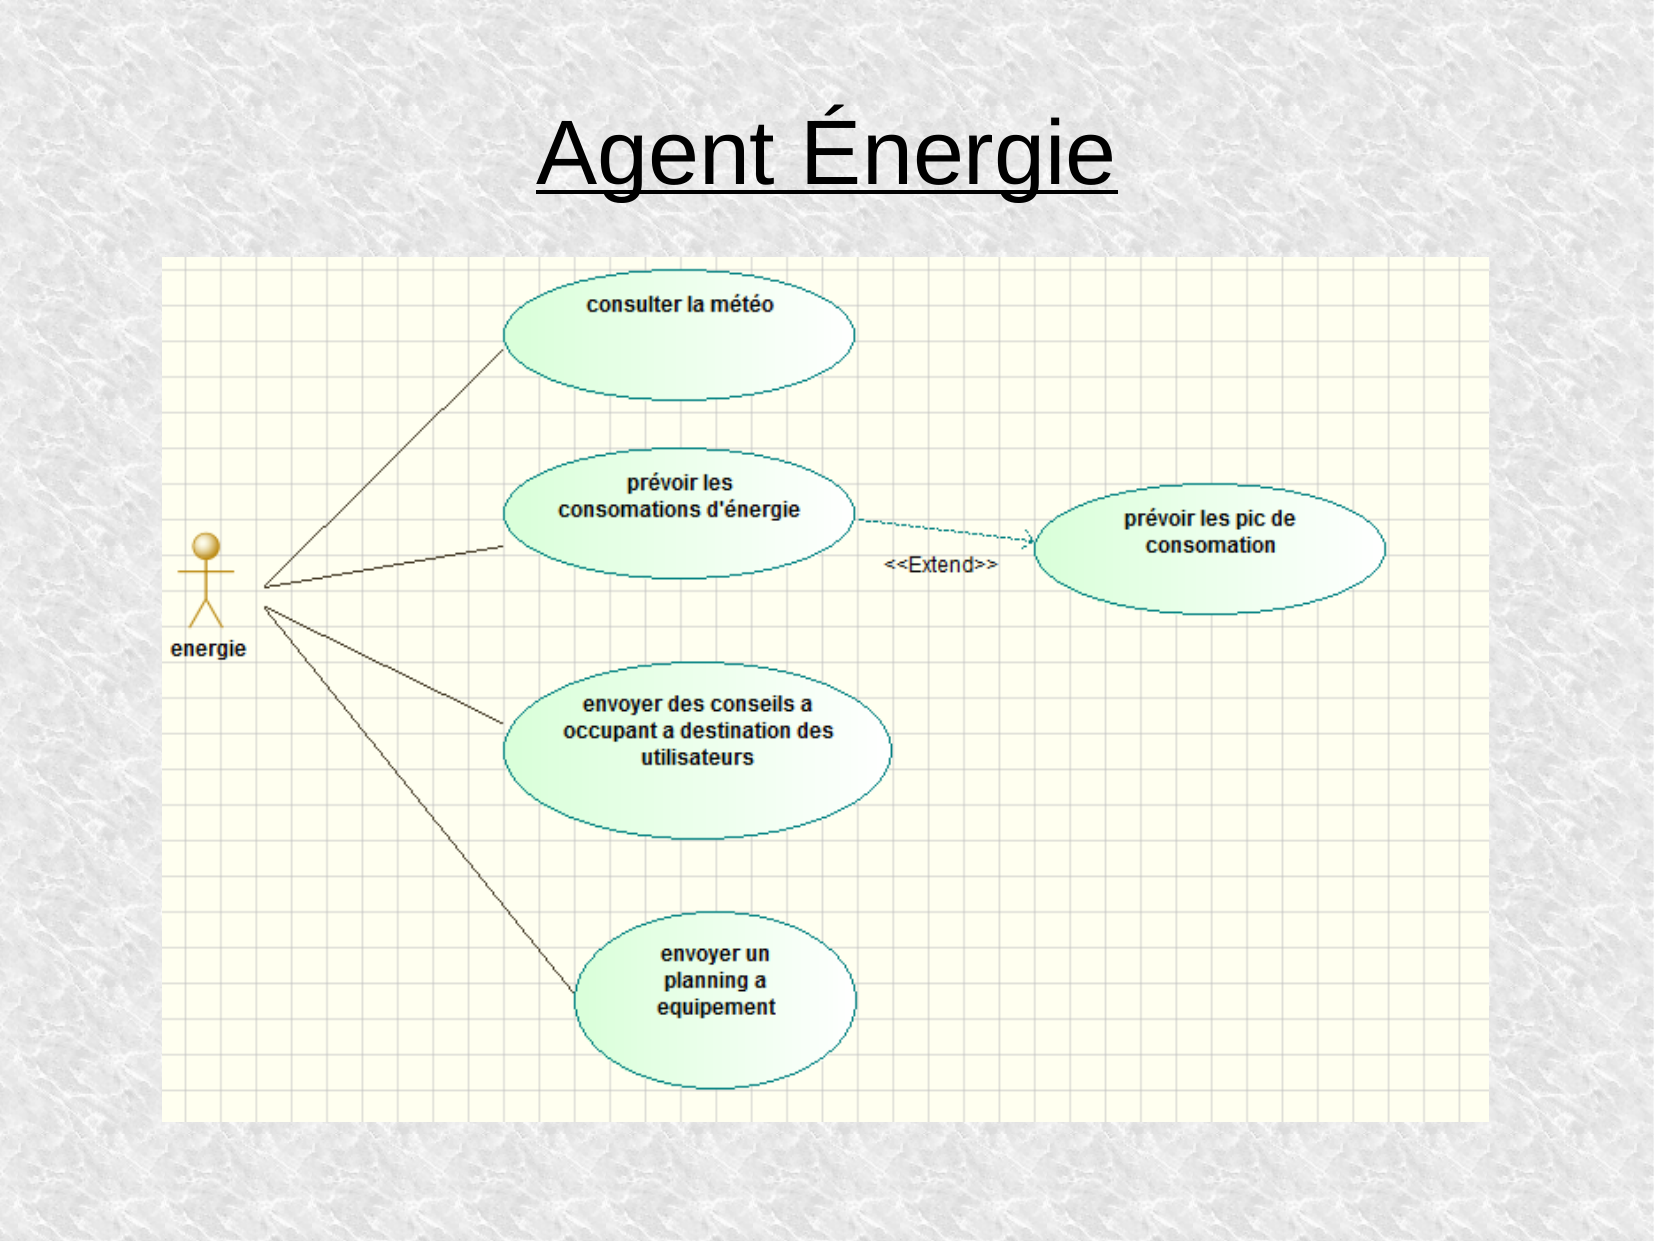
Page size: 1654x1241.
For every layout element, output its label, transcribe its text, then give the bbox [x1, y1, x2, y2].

picture [0, 0, 1654, 1241]
title Agent Énergie [82, 49, 1571, 257]
